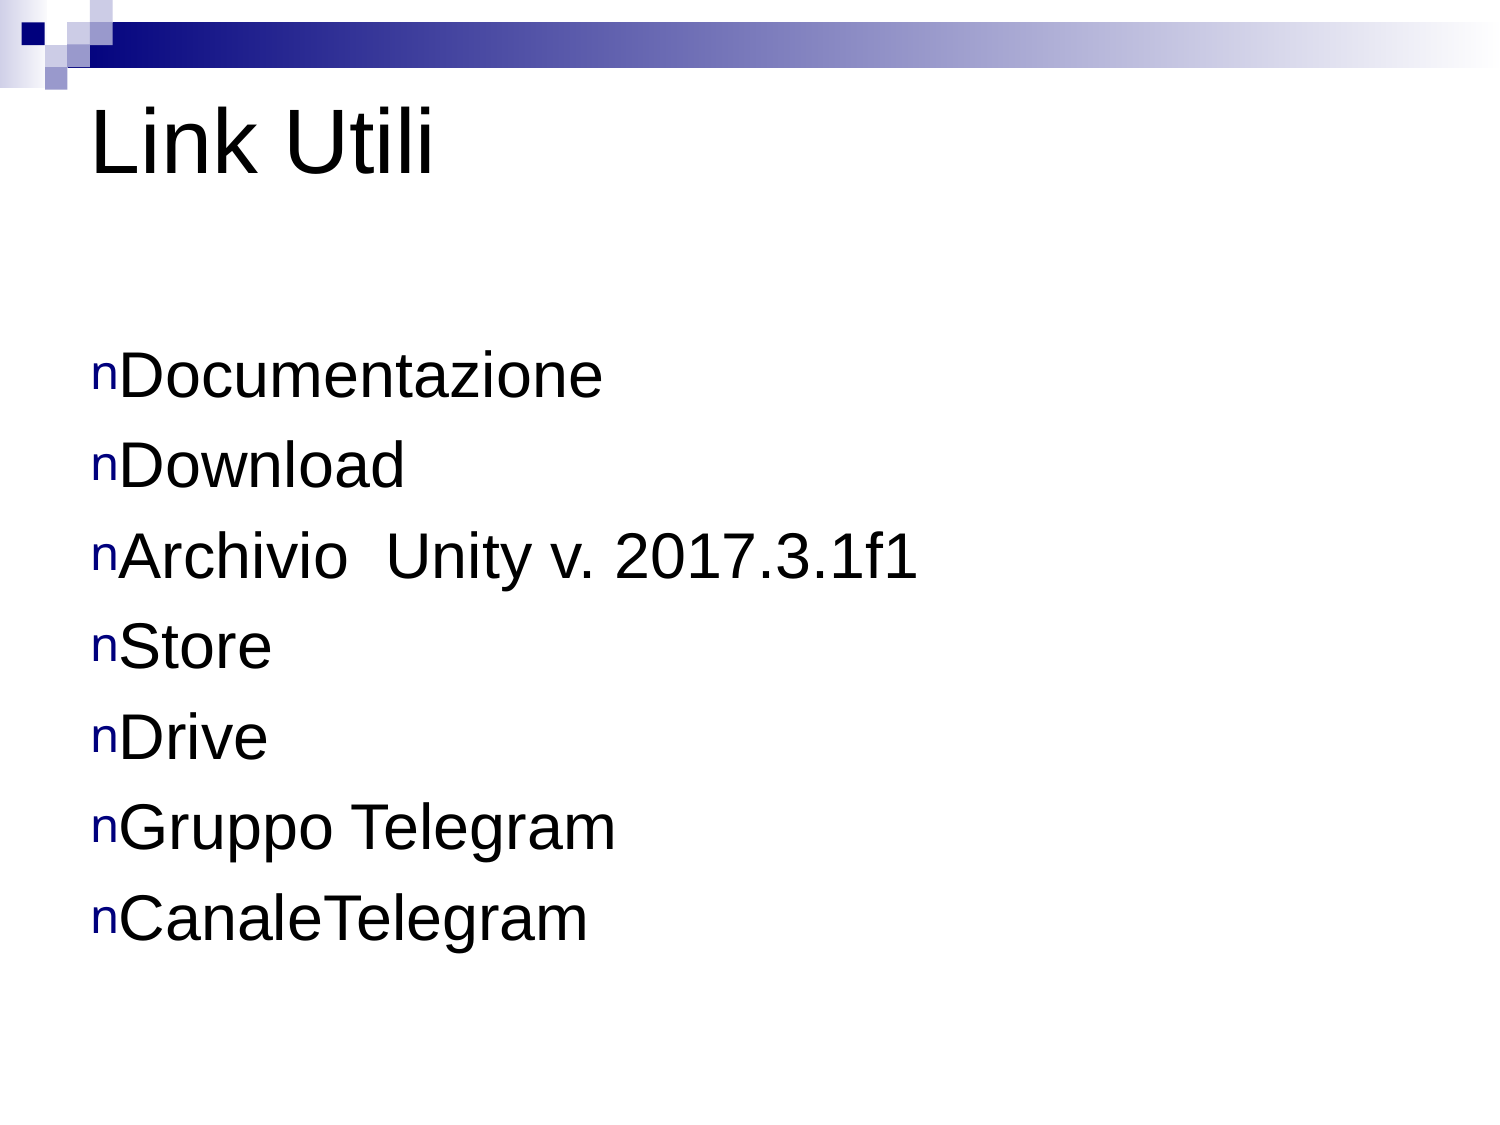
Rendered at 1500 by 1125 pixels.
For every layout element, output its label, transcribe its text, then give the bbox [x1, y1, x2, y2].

title Link Utili [75, 75, 1425, 300]
list Documentazione Download Archivio Unity v. 2017.3.1f1 Store Drive Gruppo Telegram Canale Telegram [75, 324, 1425, 963]
